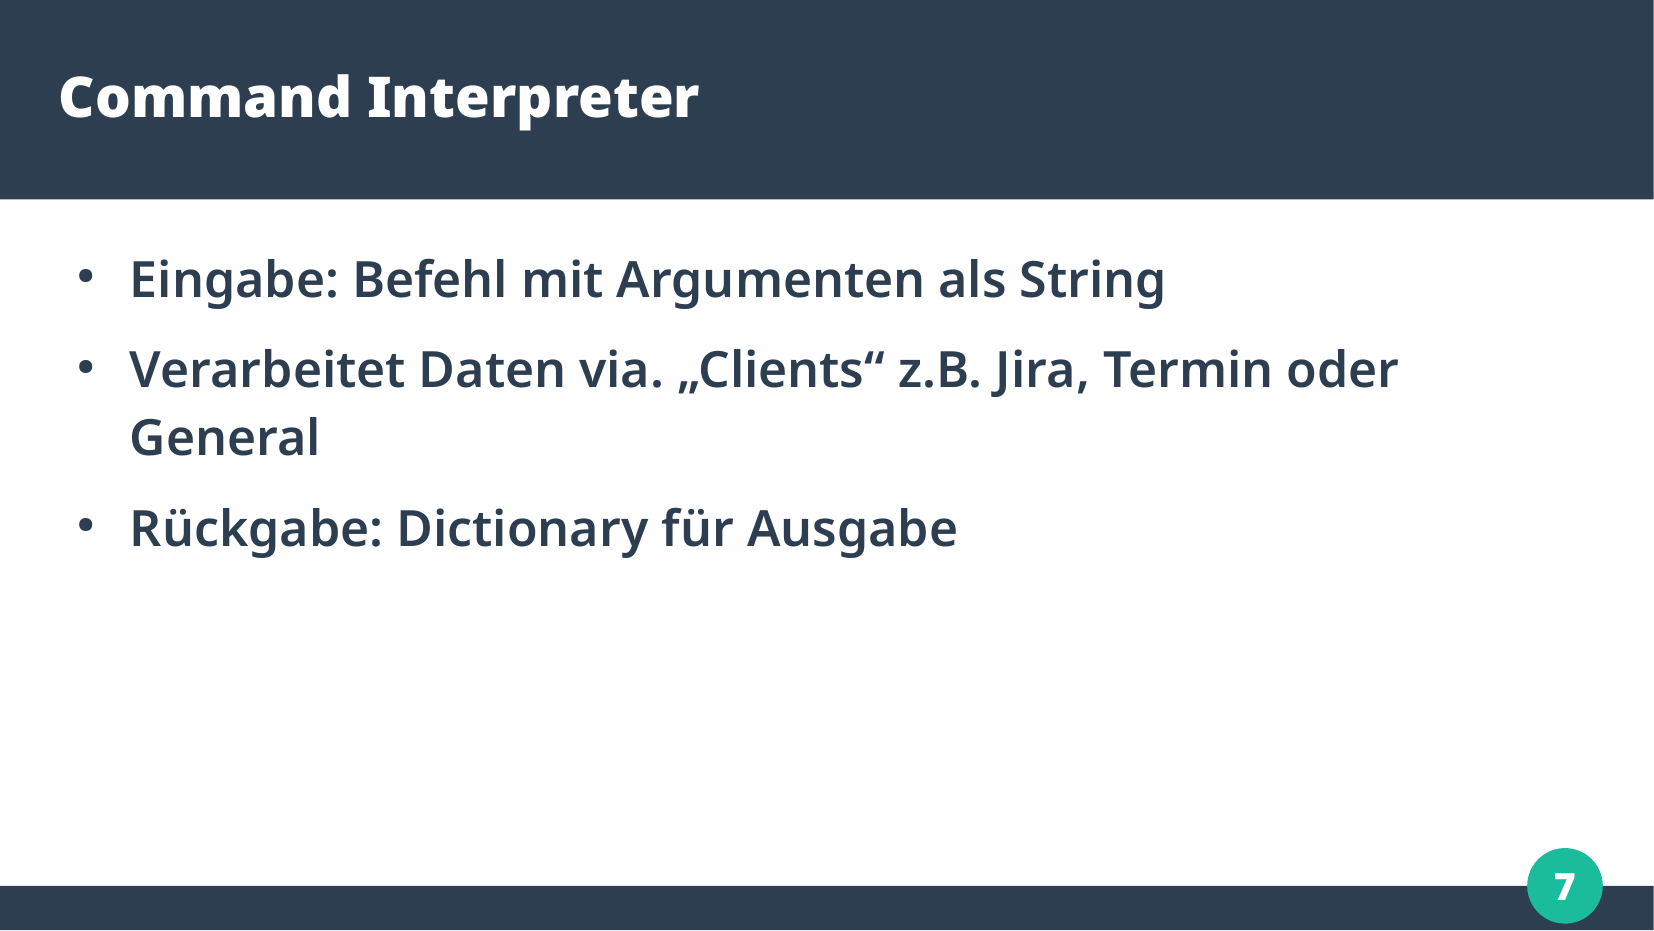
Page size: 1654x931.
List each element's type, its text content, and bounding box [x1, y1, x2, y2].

list Eingabe: Befehl mit Argumenten als String Verarbeitet Daten via. „Clients“ z.B. Jira, Termin oder General Rückgabe: Dictionary für Ausgabe [59, 243, 1595, 864]
title Command Interpreter [59, 37, 1595, 155]
